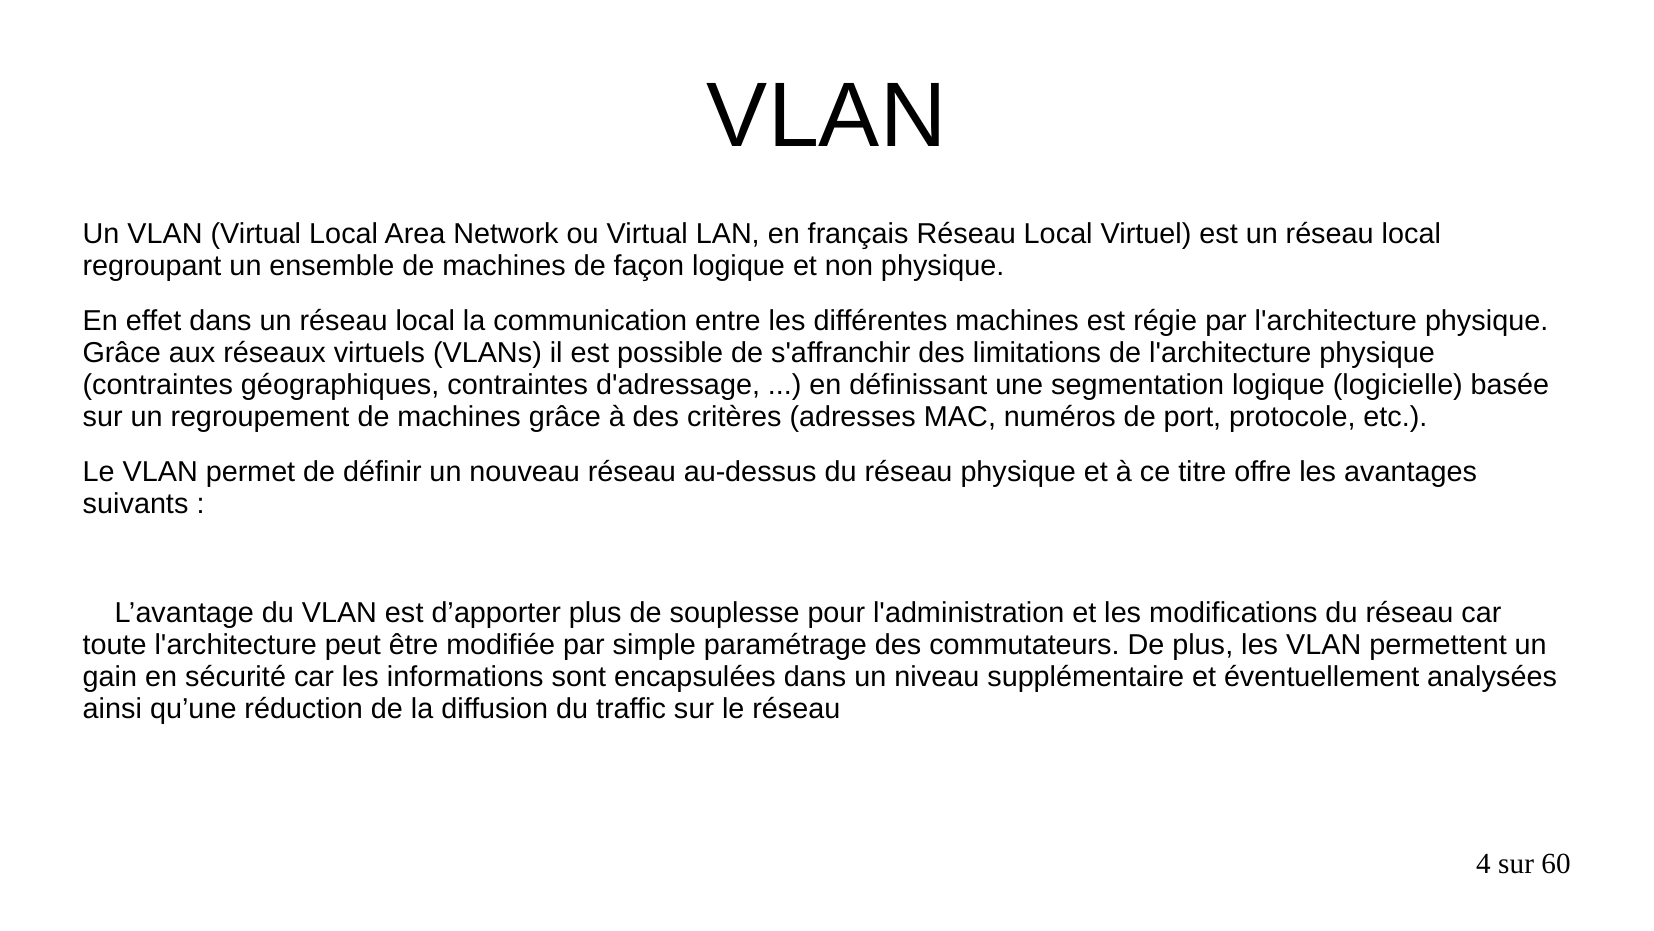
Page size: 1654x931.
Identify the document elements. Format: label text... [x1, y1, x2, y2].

list Un VLAN (Virtual Local Area Network ou Virtual LAN, en français Réseau Local Virtuel) est un réseau local regroupant un ensemble de machines de façon logique et non physique. En effet dans un réseau local la communication entre les différentes machines est régie par l'architecture physique. Grâce aux réseaux virtuels (VLANs) il est possible de s'affranchir des limitations de l'architecture physique (contraintes géographiques, contraintes d'adressage, ...) en définissant une segmentation logique (logicielle) basée sur un regroupement de machines grâce à des critères (adresses MAC, numéros de port, protocole, etc.). Le VLAN permet de définir un nouveau réseau au-dessus du réseau physique et à ce titre offre les avantages suivants : L’avantage du VLAN est d’apporter plus de souplesse pour l'administration et les modifications du réseau car toute l'architecture peut être modifiée par simple paramétrage des commutateurs. De plus, les VLAN permettent un gain en sécurité car les informations sont encapsulées dans un niveau supplémentaire et éventuellement analysées ainsi qu’une réduction de la diffusion du traffic sur le réseau [82, 217, 1571, 758]
title VLAN [82, 37, 1571, 193]
